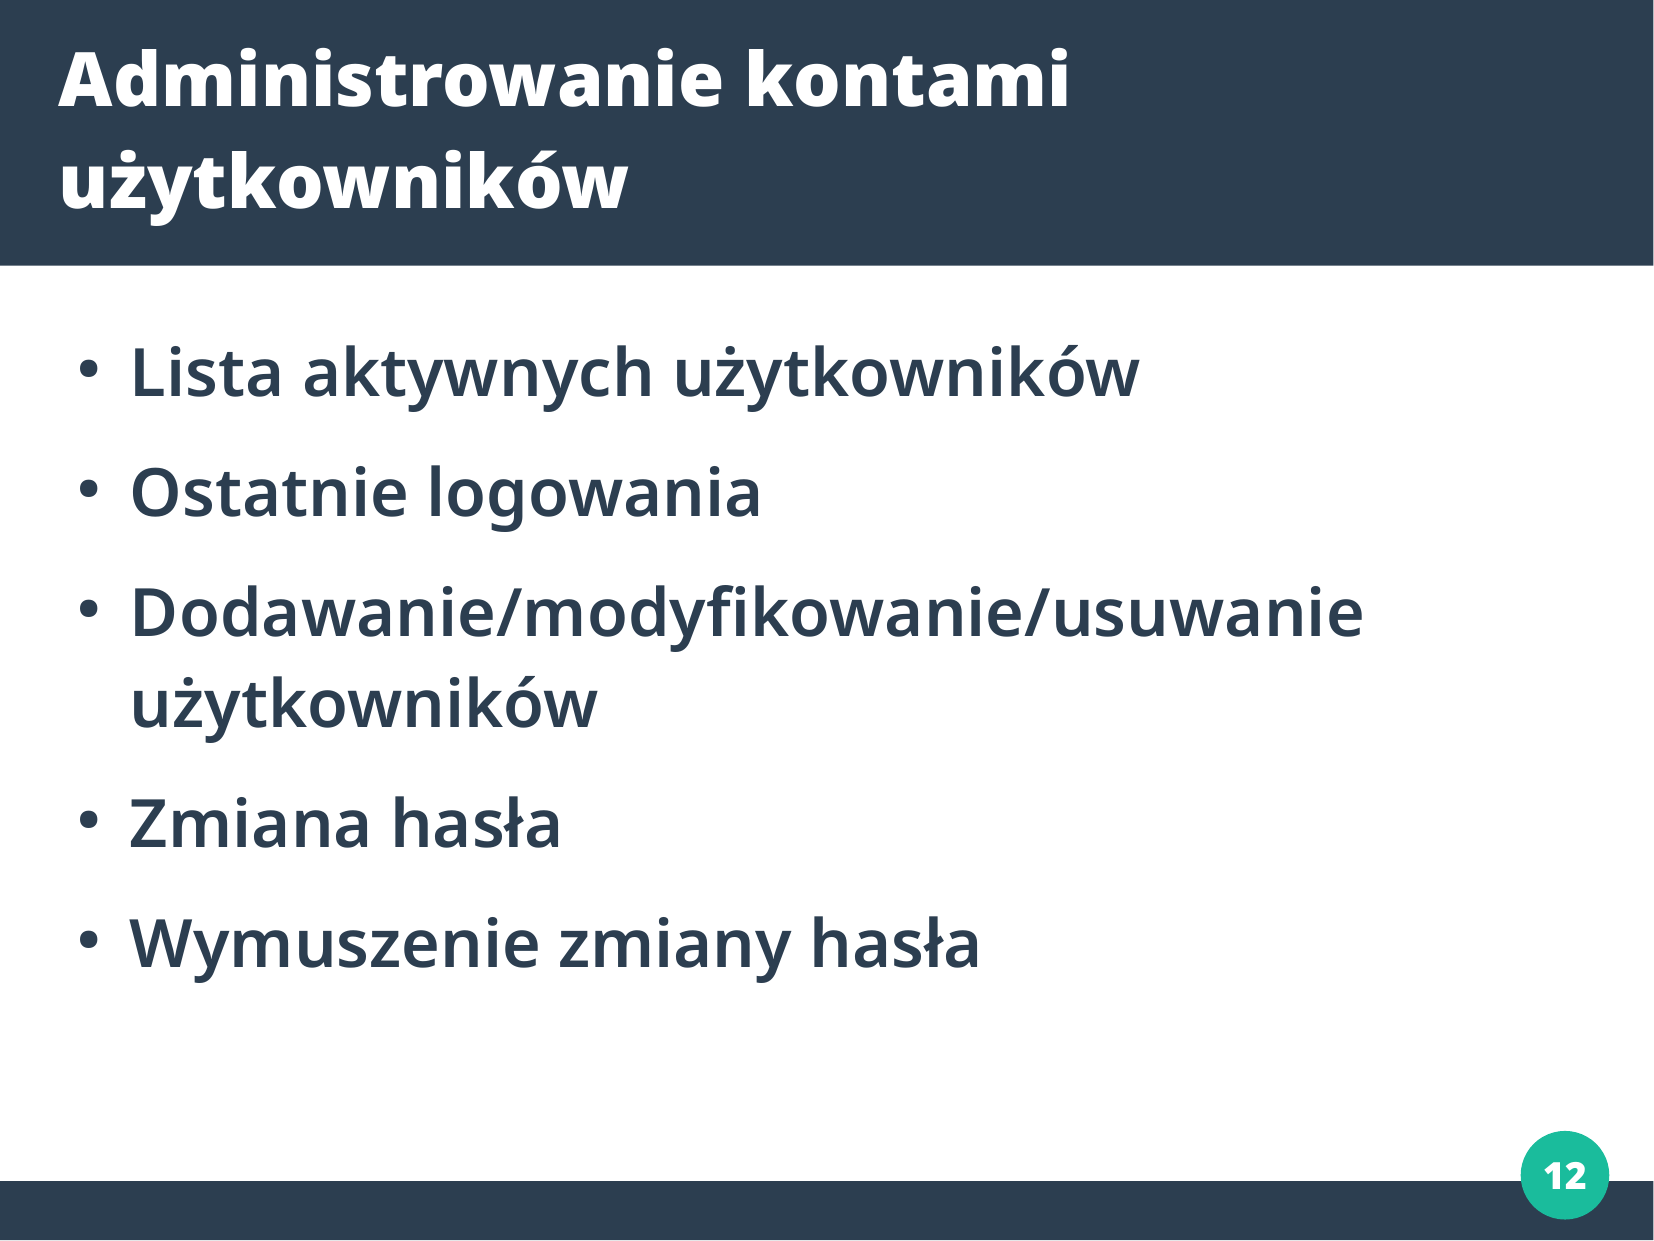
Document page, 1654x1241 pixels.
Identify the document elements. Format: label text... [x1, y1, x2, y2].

title Administrowanie kontami użytkowników [59, 49, 1595, 207]
list Lista aktywnych użytkowników Ostatnie logowania Dodawanie/modyfikowanie/usuwanie użytkowników Zmiana hasła Wymuszenie zmiany hasła [59, 324, 1595, 1152]
